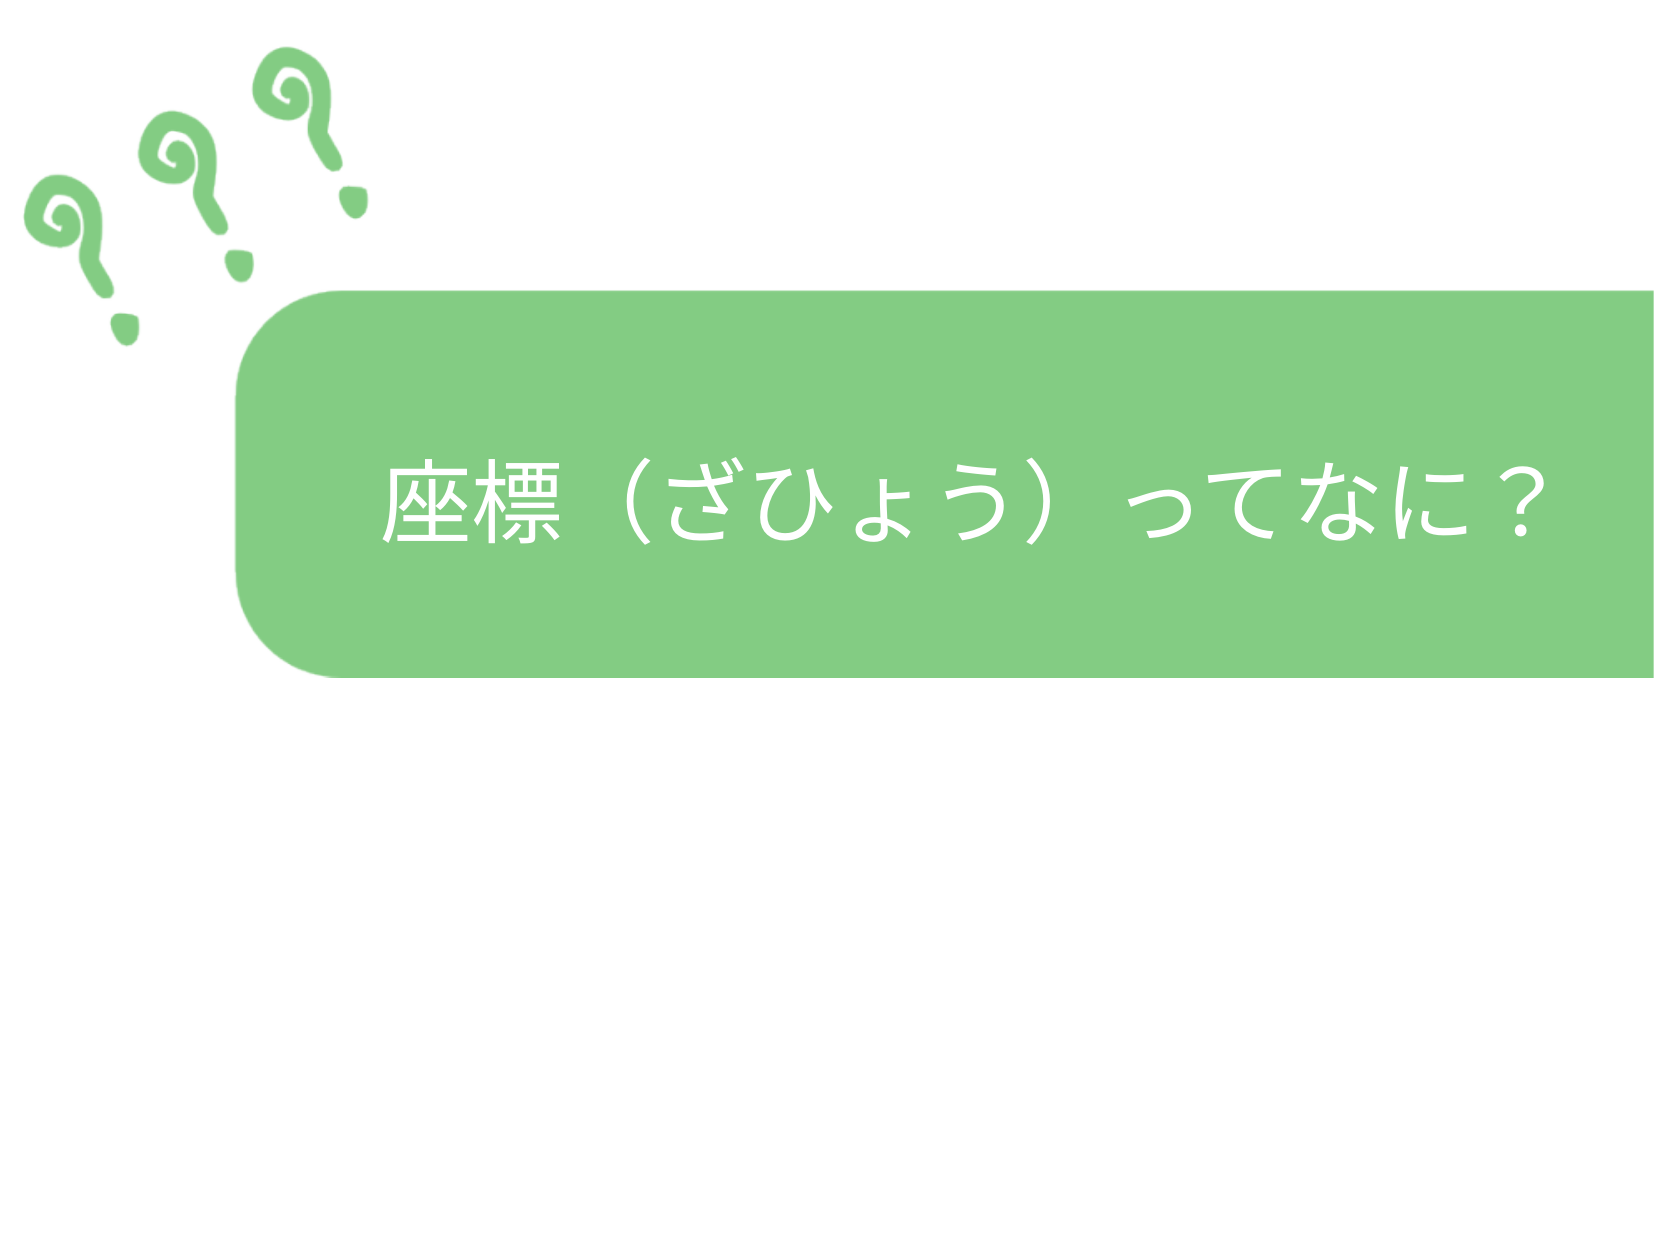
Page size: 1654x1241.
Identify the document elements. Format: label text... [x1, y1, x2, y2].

title 座標（ざひょう）ってなに？ [307, 342, 1642, 650]
picture [11, 35, 1654, 678]
